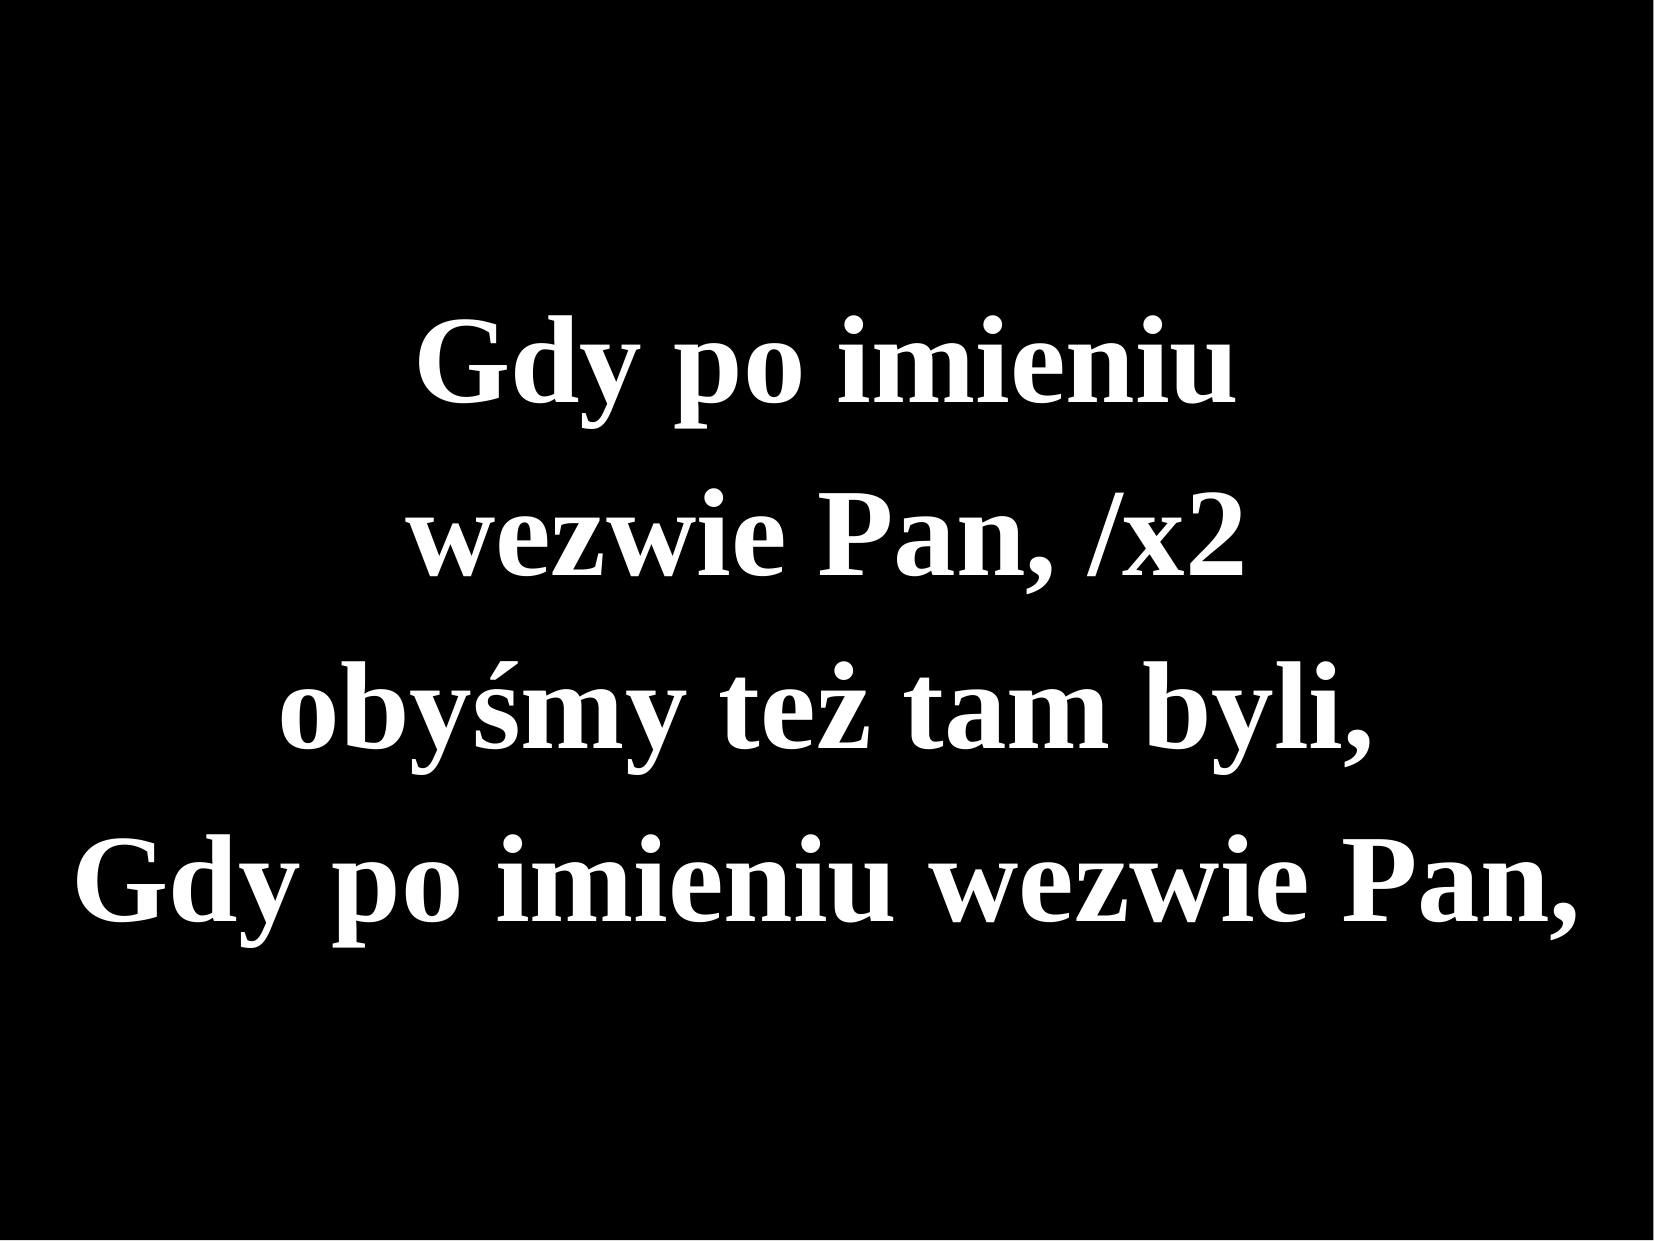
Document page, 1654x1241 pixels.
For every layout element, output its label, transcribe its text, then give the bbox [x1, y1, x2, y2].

title Gdy po imieniu ppp wezwie Pan, /x2 ppp obyśmy też tam byli, ppp Gdy po imieniu wezwie Pan, [0, 0, 1654, 1241]
